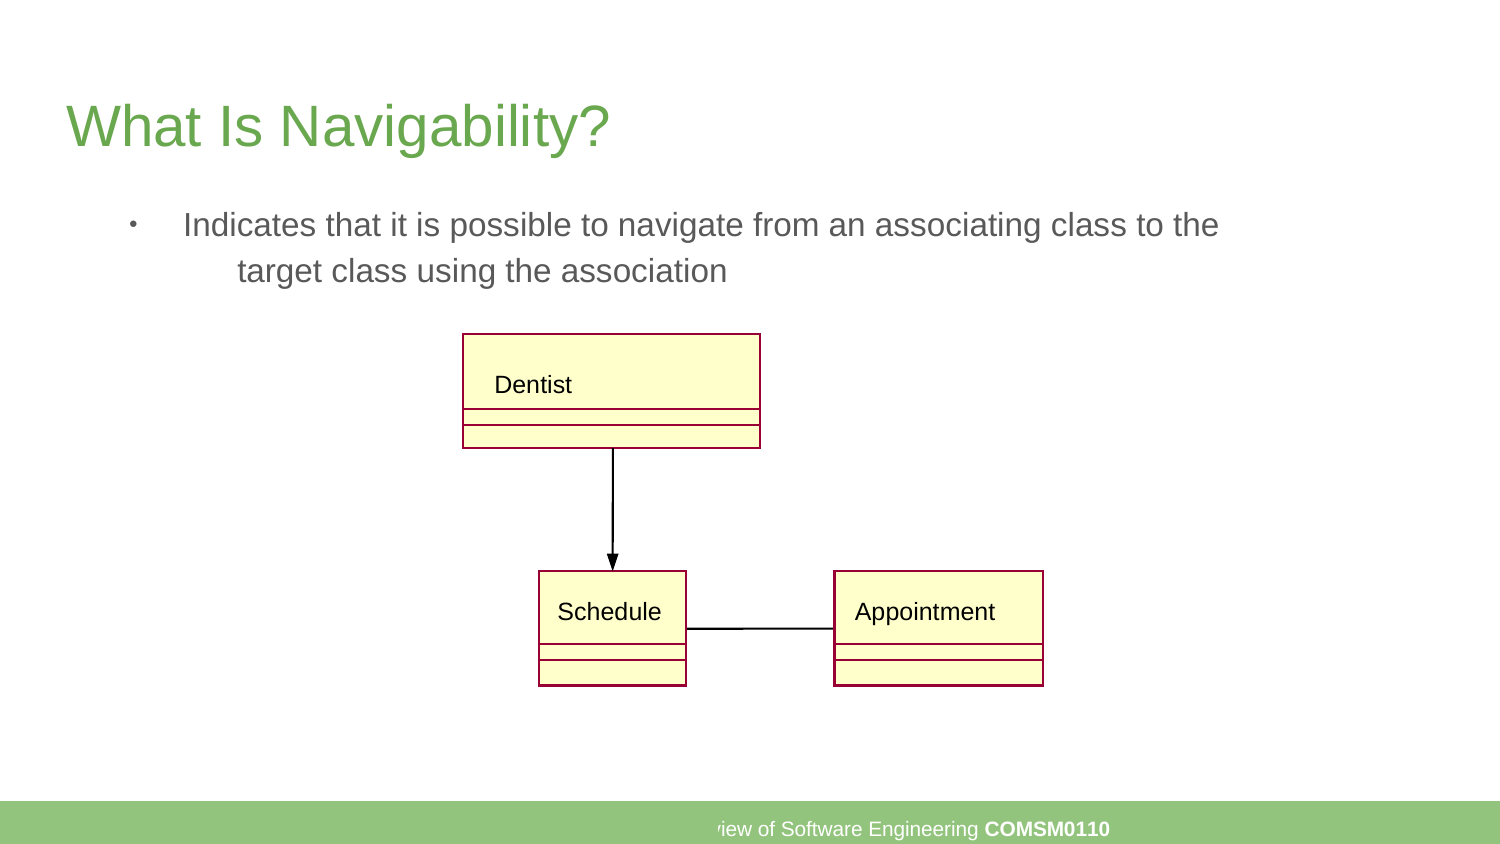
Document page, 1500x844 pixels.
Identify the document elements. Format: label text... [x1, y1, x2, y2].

text_box Schedule [558, 596, 663, 626]
text_box [539, 571, 686, 643]
text_box [540, 645, 685, 659]
text_box Appointment [855, 596, 996, 626]
title What Is Navigability? [51, 72, 1449, 167]
text_box [836, 645, 1042, 659]
text_box [464, 410, 759, 424]
text_box [463, 334, 760, 408]
text_box Dentist [494, 369, 573, 399]
list Indicates that it is possible to navigate from an associating class to the target class using the association [72, 182, 1253, 380]
text_box [540, 661, 685, 684]
text_box [836, 661, 1042, 684]
text_box [464, 426, 759, 447]
text_box [835, 571, 1043, 643]
